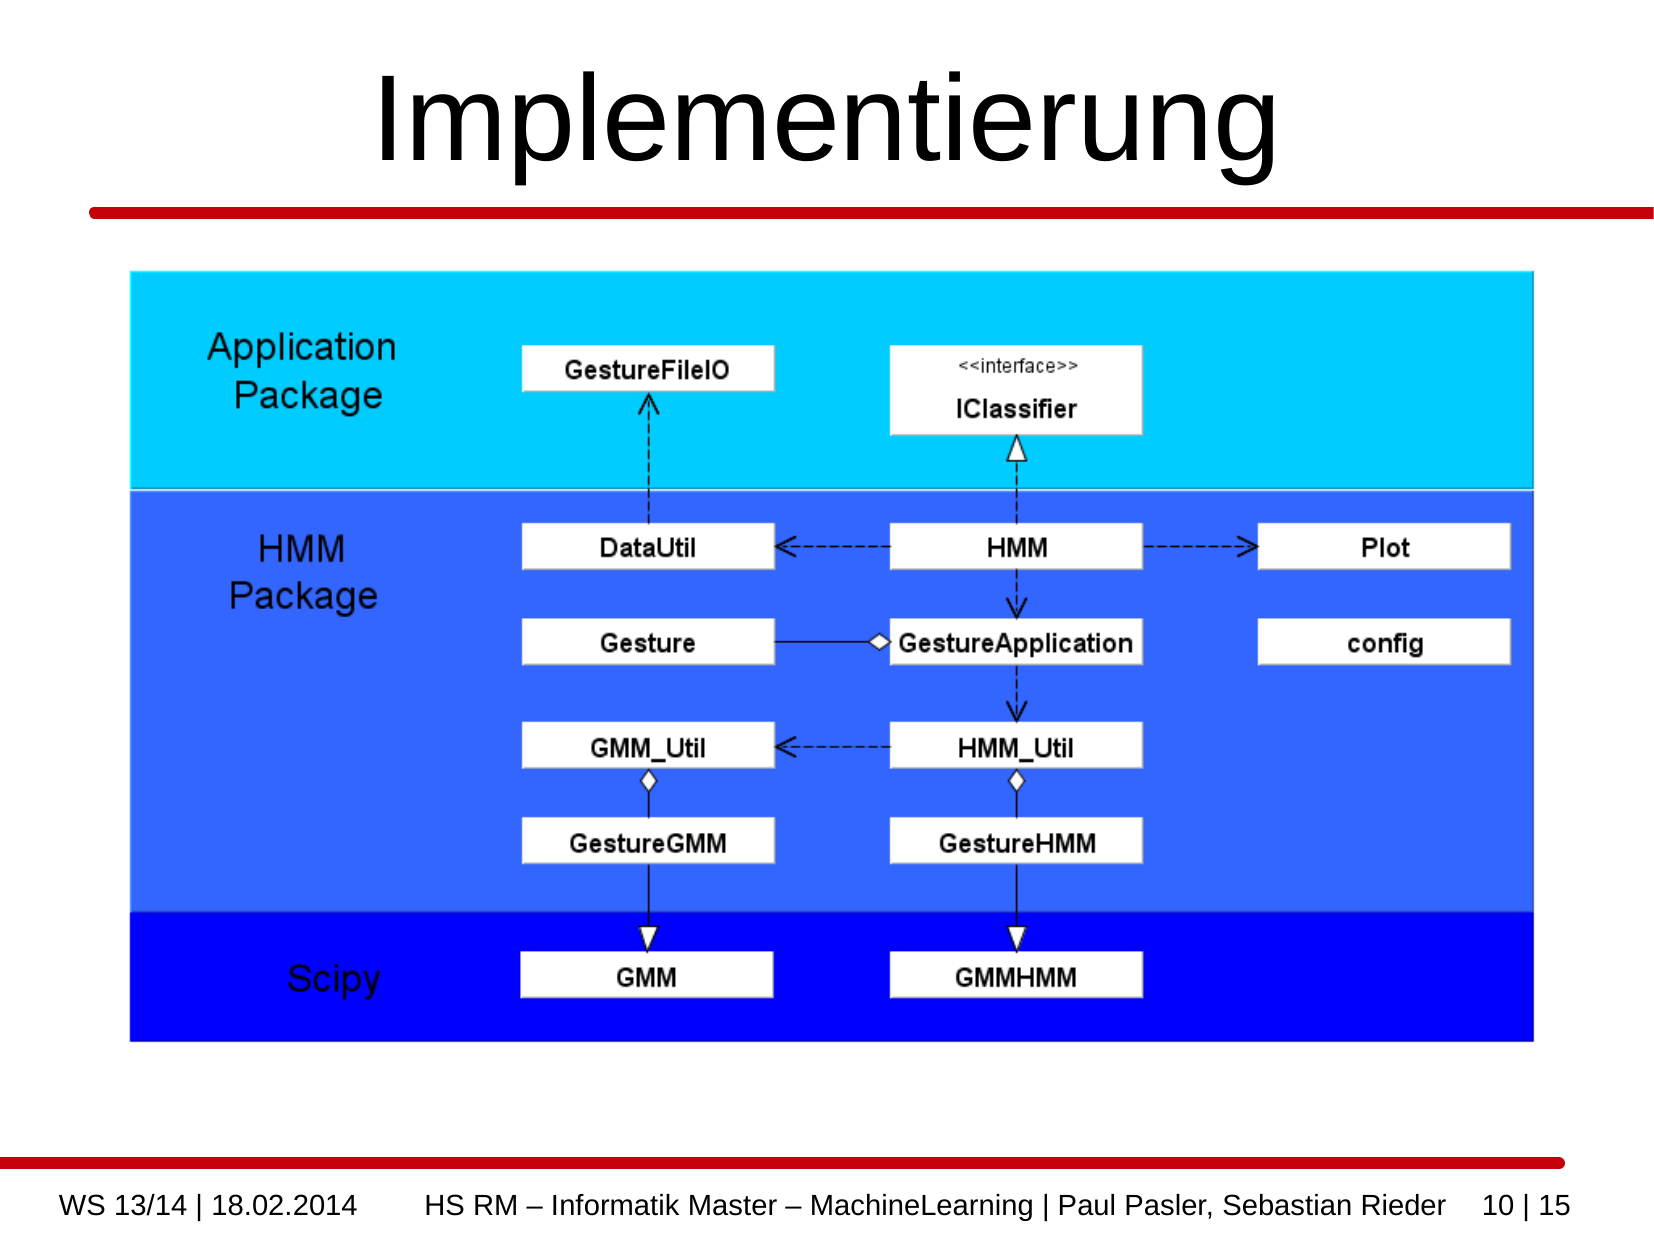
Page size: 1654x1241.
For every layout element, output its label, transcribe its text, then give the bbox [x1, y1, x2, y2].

title Implementierung [82, 47, 1571, 189]
picture [106, 247, 1560, 1068]
